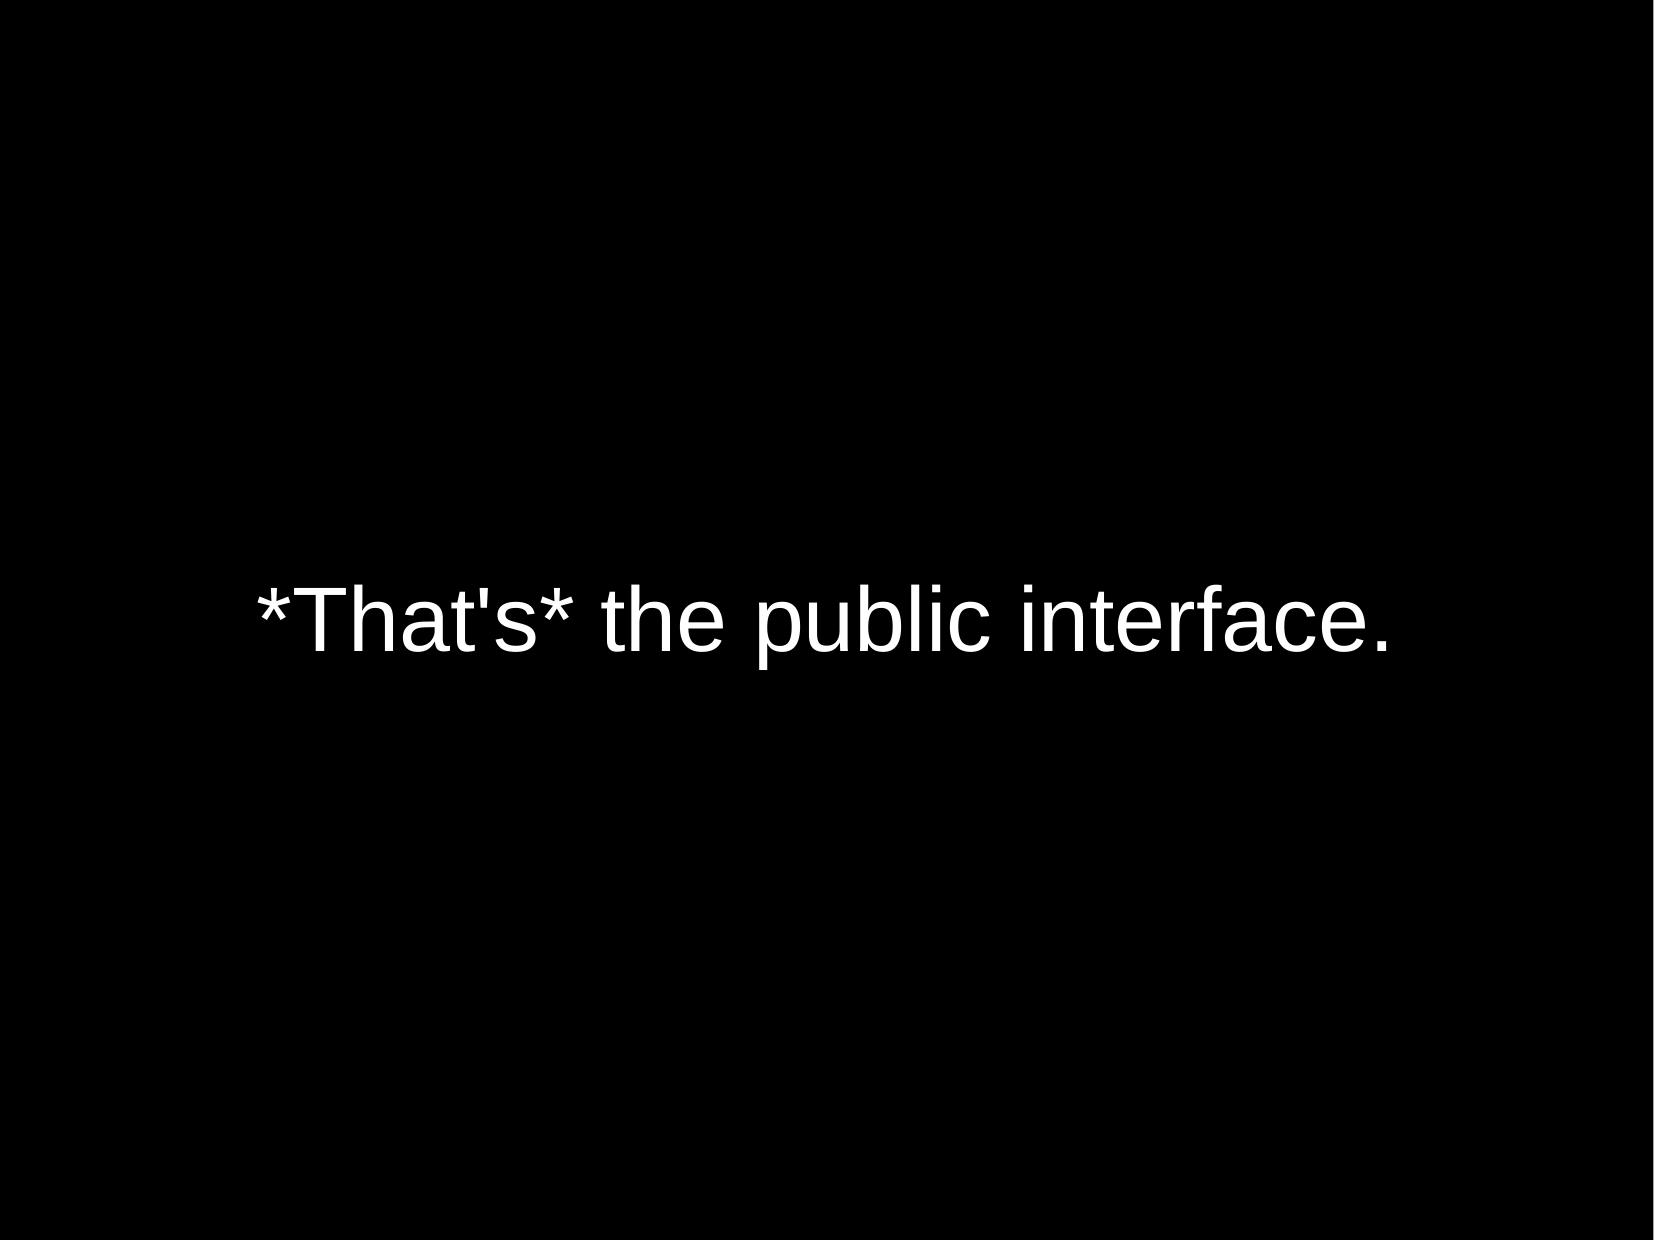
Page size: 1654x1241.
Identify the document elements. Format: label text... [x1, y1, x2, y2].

title *That's* the public interface. [82, 516, 1571, 724]
